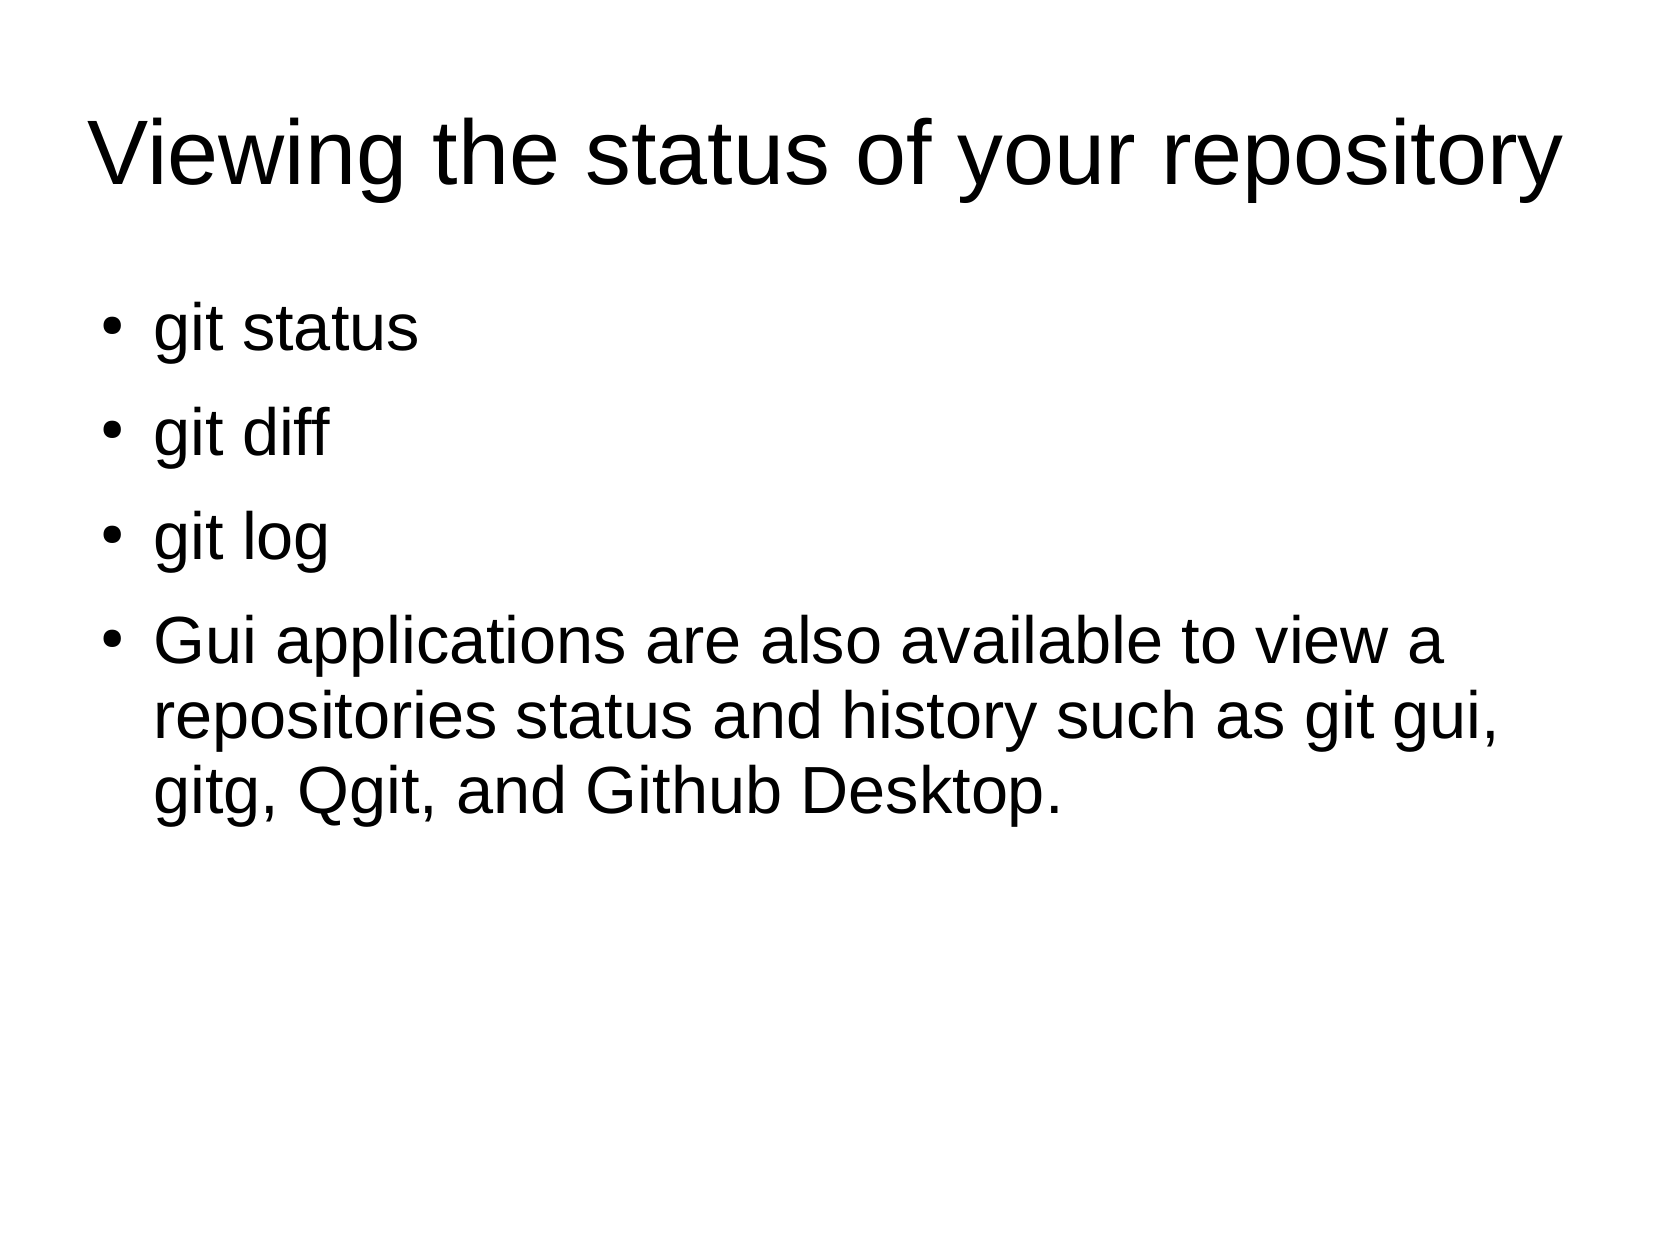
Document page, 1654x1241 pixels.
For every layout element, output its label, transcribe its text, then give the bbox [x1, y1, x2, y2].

list git status git diff git log Gui applications are also available to view a repositories status and history such as git gui, gitg, Qgit, and Github Desktop. [82, 290, 1571, 1010]
title Viewing the status of your repository [82, 49, 1571, 257]
